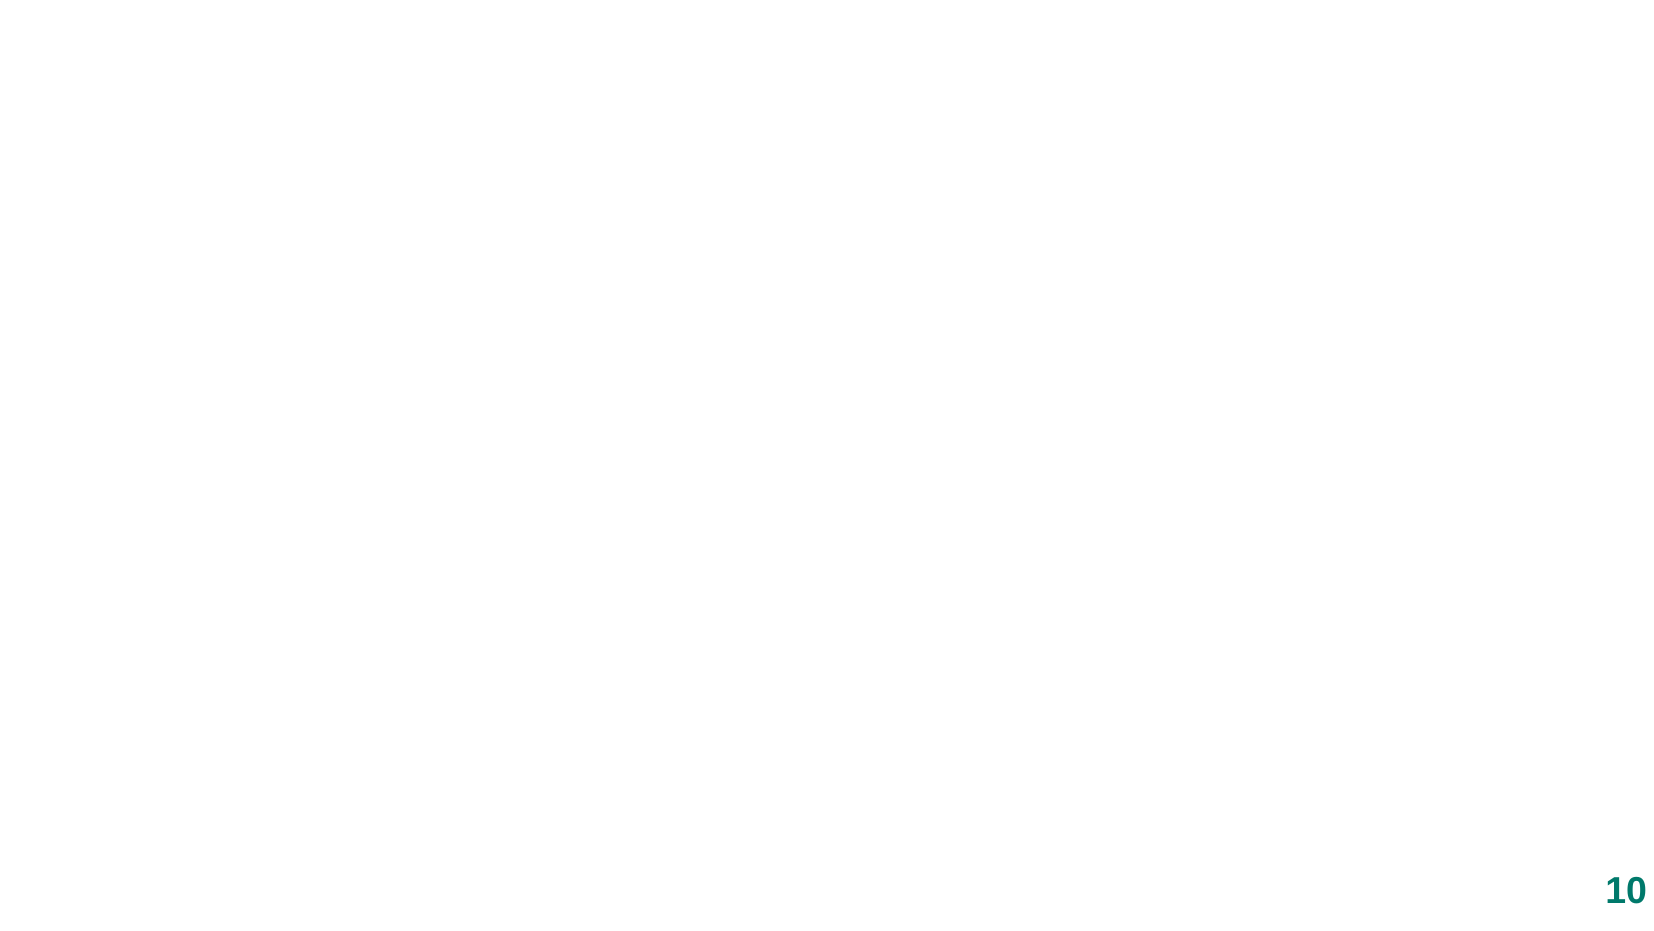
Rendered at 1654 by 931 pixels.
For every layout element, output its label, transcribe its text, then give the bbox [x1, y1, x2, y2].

text_box <номер> [1460, 862, 1652, 931]
